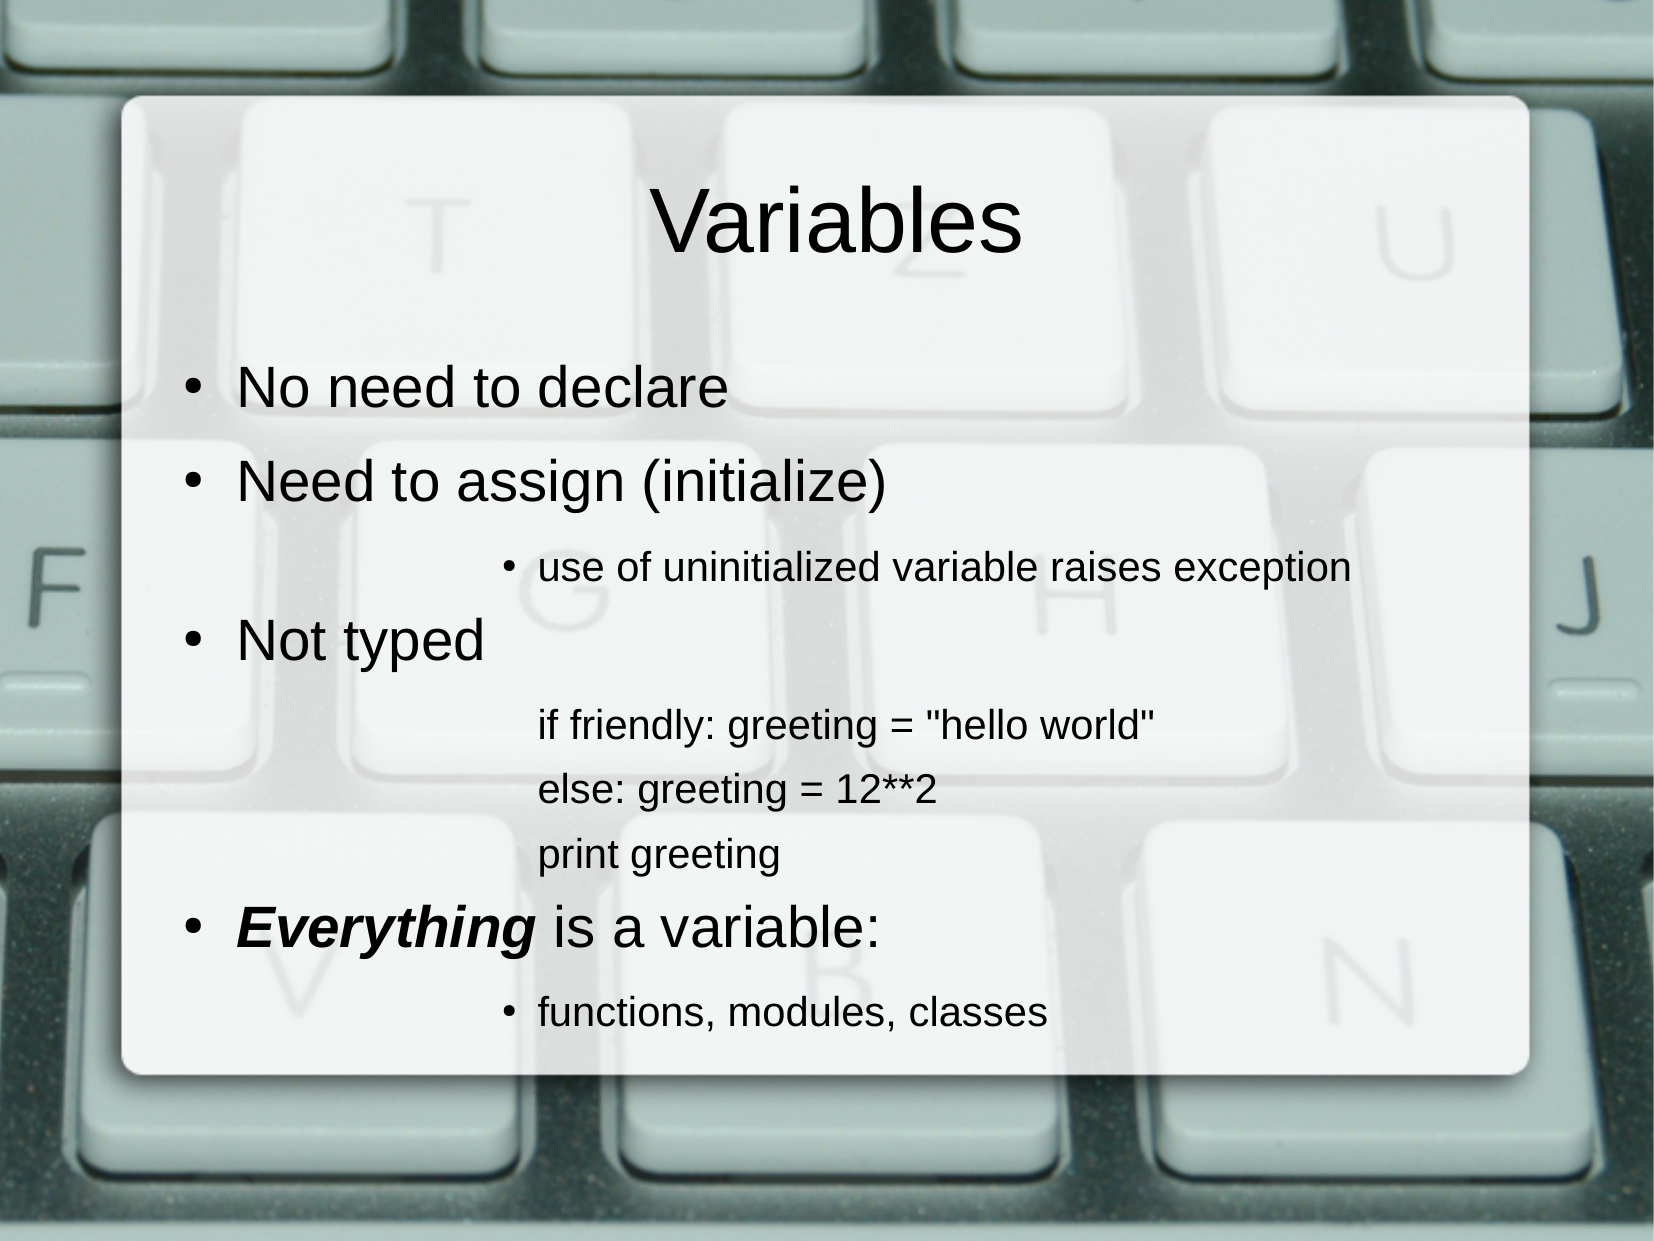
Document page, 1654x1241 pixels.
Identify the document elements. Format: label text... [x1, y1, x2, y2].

list No need to declare Need to assign (initialize) use of uninitialized variable raises exception Not typed if friendly: greeting = "hello world" else: greeting = 12**2 print greeting Everything is a variable: functions, modules, classes [147, 354, 1506, 1241]
title Variables [135, 117, 1506, 325]
picture [0, 0, 1654, 1241]
